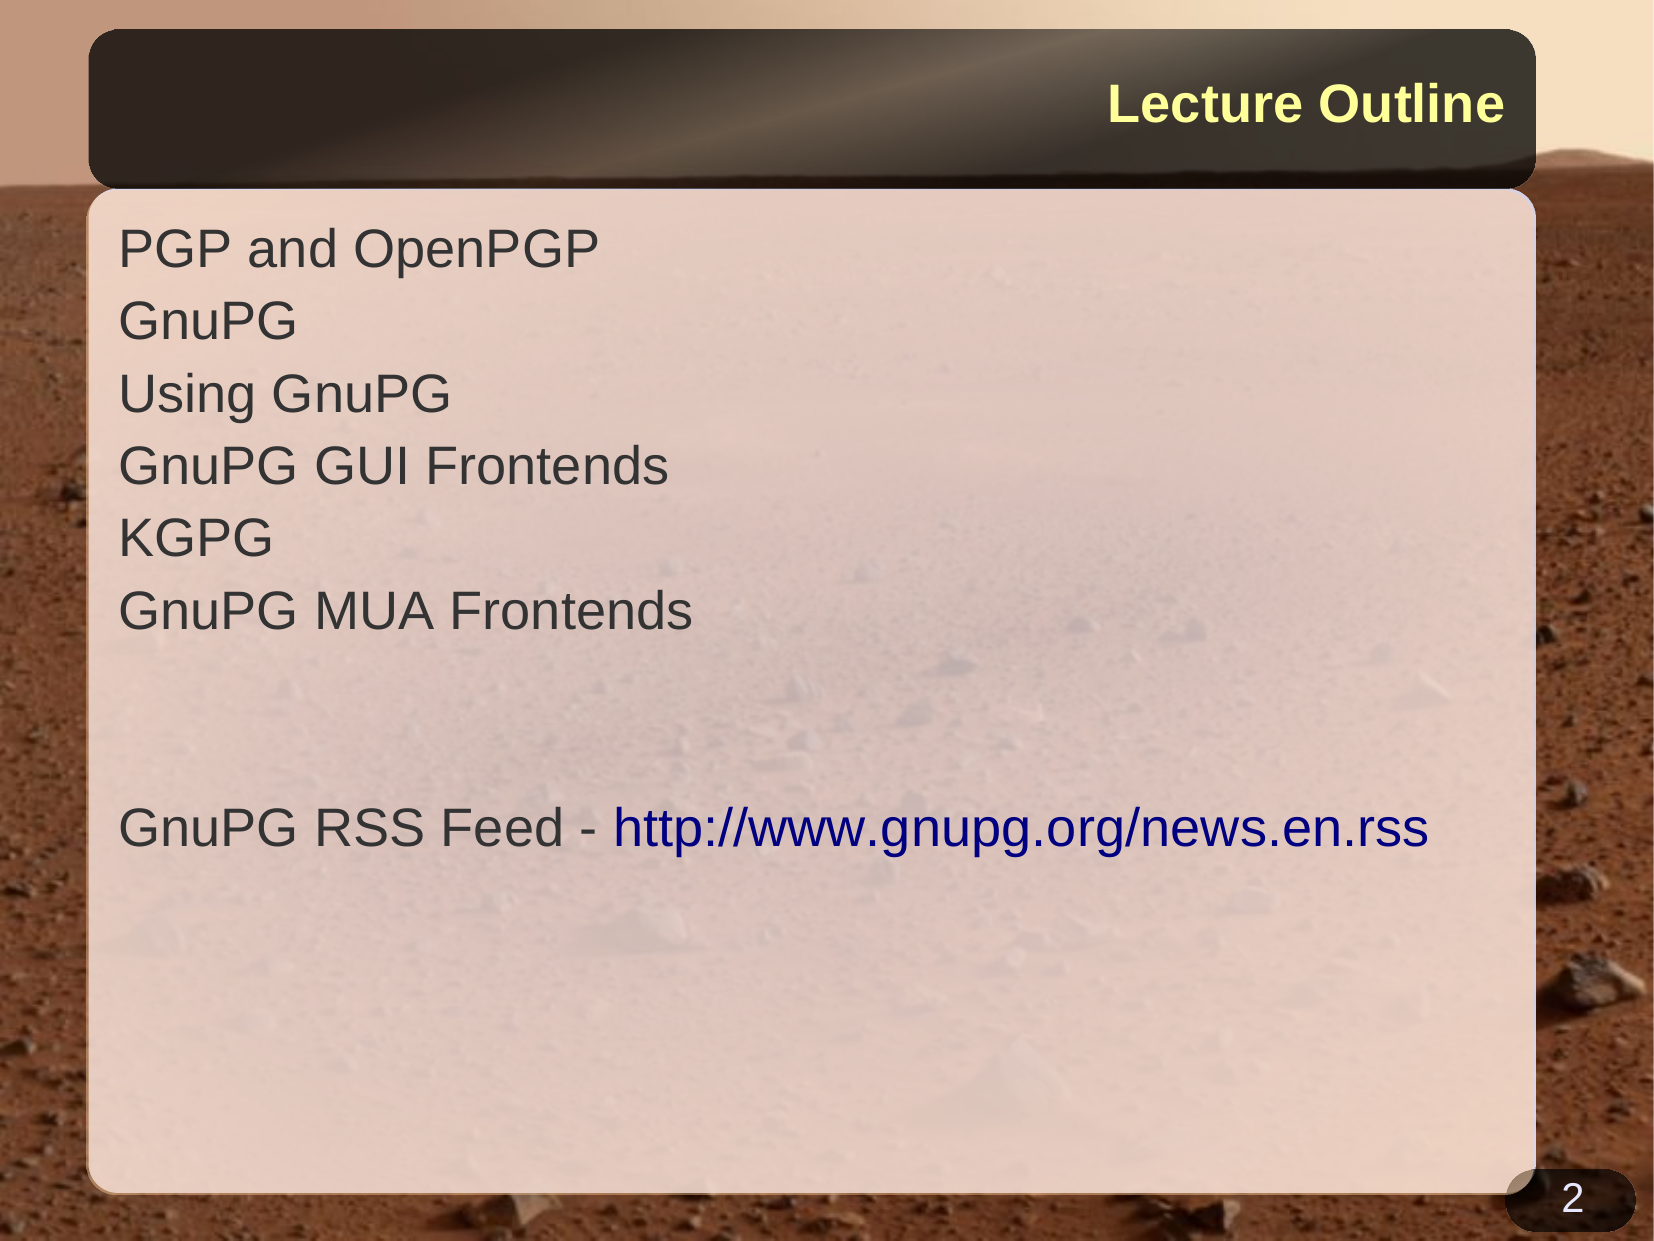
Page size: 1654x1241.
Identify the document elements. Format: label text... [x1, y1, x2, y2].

title Lecture Outline [118, 59, 1506, 148]
list PGP and OpenPGP GnuPG Using GnuPG GnuPG GUI Frontends KGPG GnuPG MUA Frontends GnuPG RSS Feed - http://www.gnupg.org/news.en.rss [118, 218, 1477, 1164]
picture [0, 0, 1654, 1241]
text_box [86, 190, 1534, 1195]
